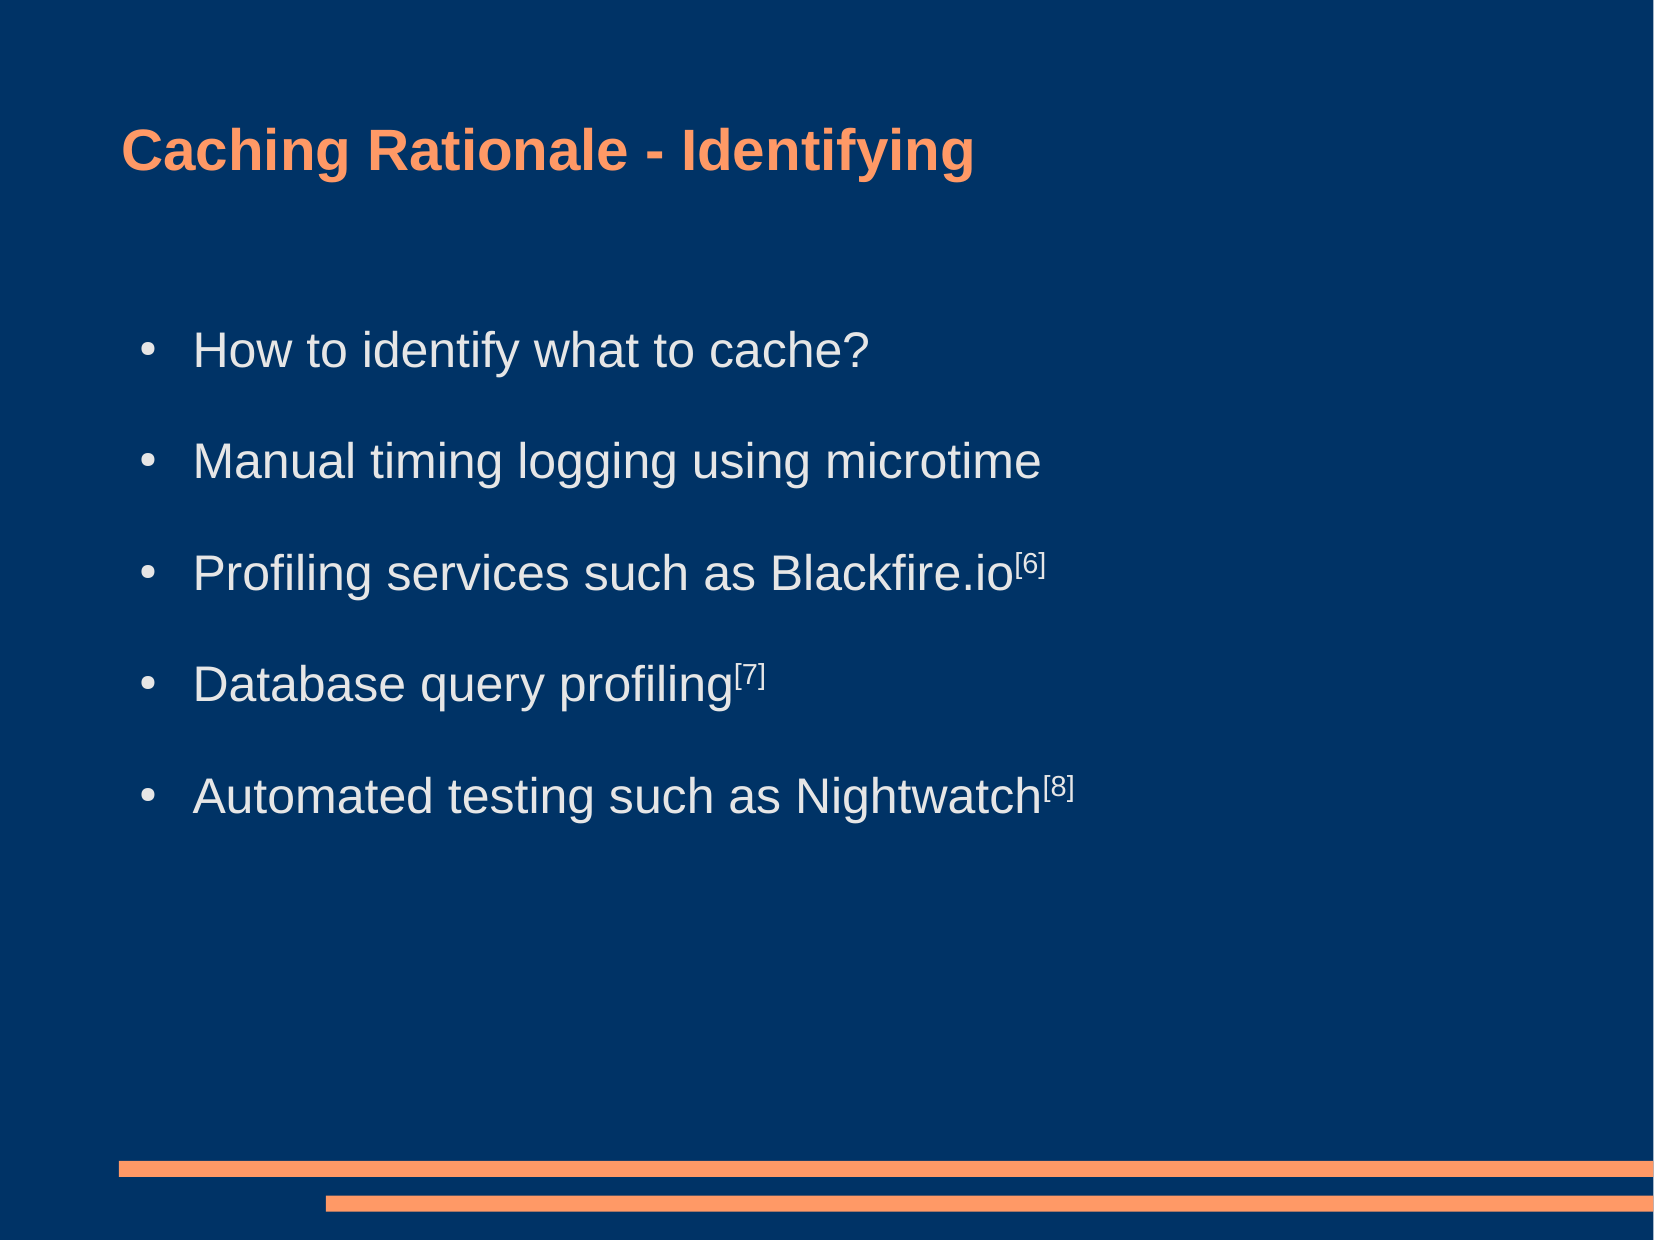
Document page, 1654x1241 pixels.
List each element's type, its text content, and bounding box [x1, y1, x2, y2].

title Caching Rationale - Identifying [121, 46, 1534, 254]
list How to identify what to cache? Manual timing logging using microtime Profiling services such as Blackfire.io[6] Database query profiling[7] Automated testing such as Nightwatch[8] [121, 322, 1561, 1132]
